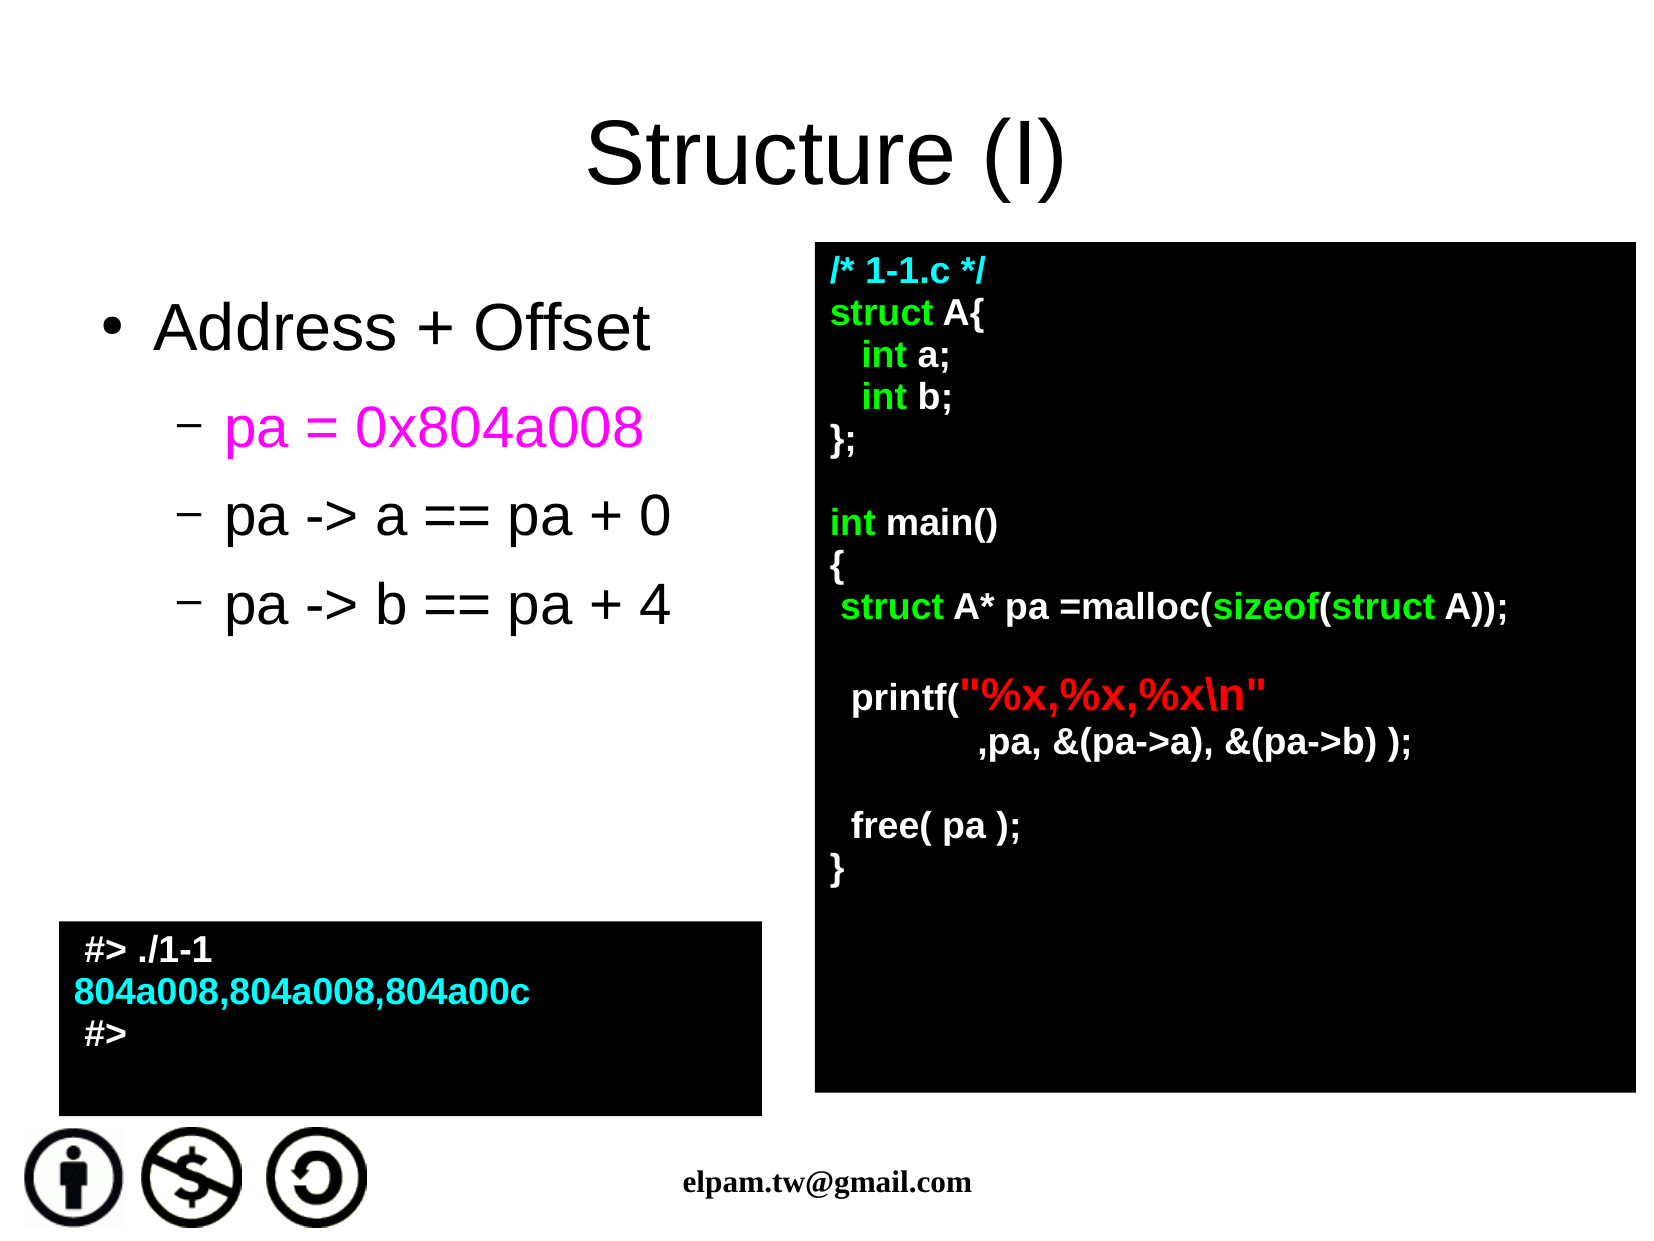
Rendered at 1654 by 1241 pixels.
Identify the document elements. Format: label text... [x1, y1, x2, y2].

list Address + Offset pa = 0x804a008 pa -> a == pa + 0 pa -> b == pa + 4 [82, 290, 798, 1094]
picture [266, 1127, 367, 1228]
picture [23, 1127, 124, 1228]
picture [141, 1127, 242, 1228]
text_box #> ./1-1 804a008,804a008,804a00c #> [59, 921, 762, 1117]
title Structure (I) [82, 56, 1571, 250]
text_box /* 1-1.c */ struct A{ int a; int b; }; int main() { struct A* pa =malloc(sizeof(struct A)); printf("%x,%x,%x\n" ,pa, &(pa->a), &(pa->b) ); free( pa ); } [814, 242, 1636, 1093]
